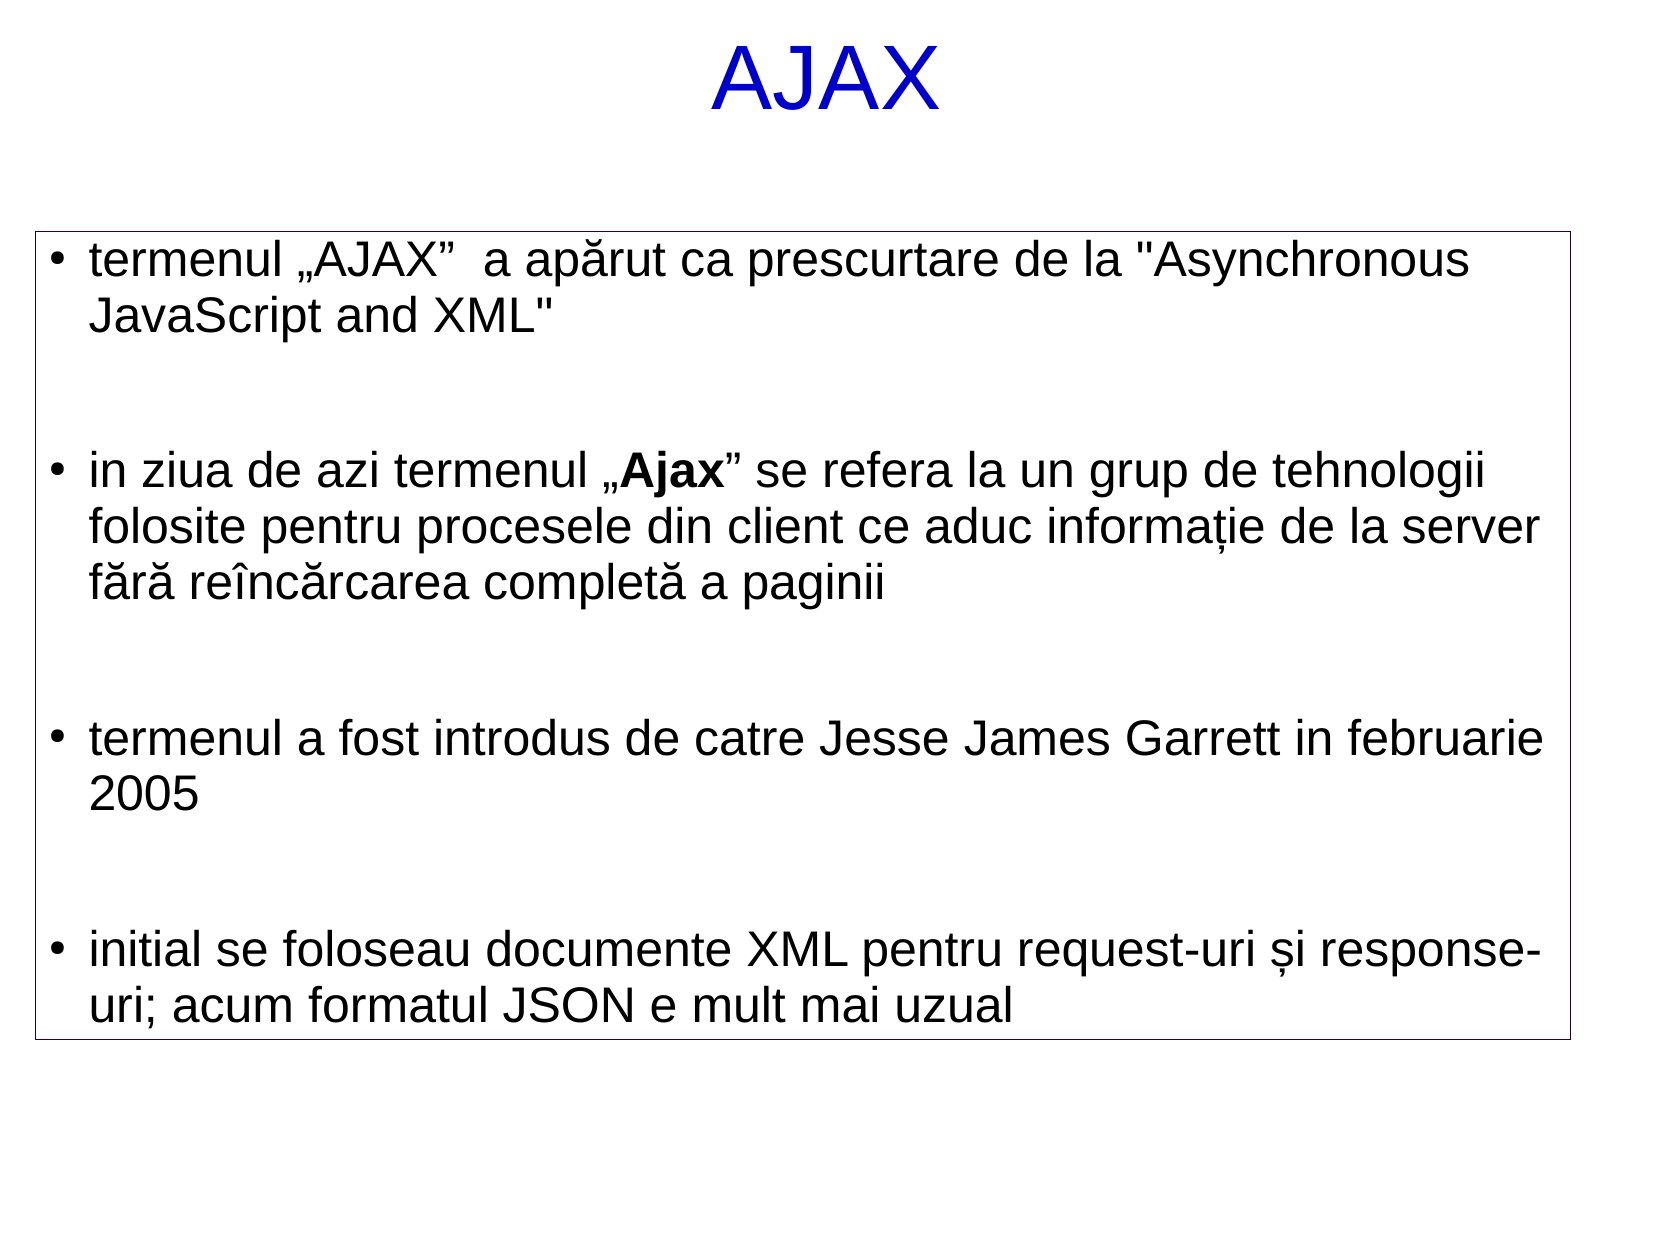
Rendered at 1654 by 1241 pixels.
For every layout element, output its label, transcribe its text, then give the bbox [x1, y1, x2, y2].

list termenul „AJAX” a apărut ca prescurtare de la "Asynchronous JavaScript and XML" in ziua de azi termenul „Ajax” se refera la un grup de tehnologii folosite pentru procesele din client ce aduc informație de la server fără reîncărcarea completă a paginii termenul a fost introdus de catre Jesse James Garrett in februarie 2005 initial se foloseau documente XML pentru request-uri și response-uri; acum formatul JSON e mult mai uzual [35, 231, 1571, 1040]
title AJAX [82, 13, 1571, 142]
